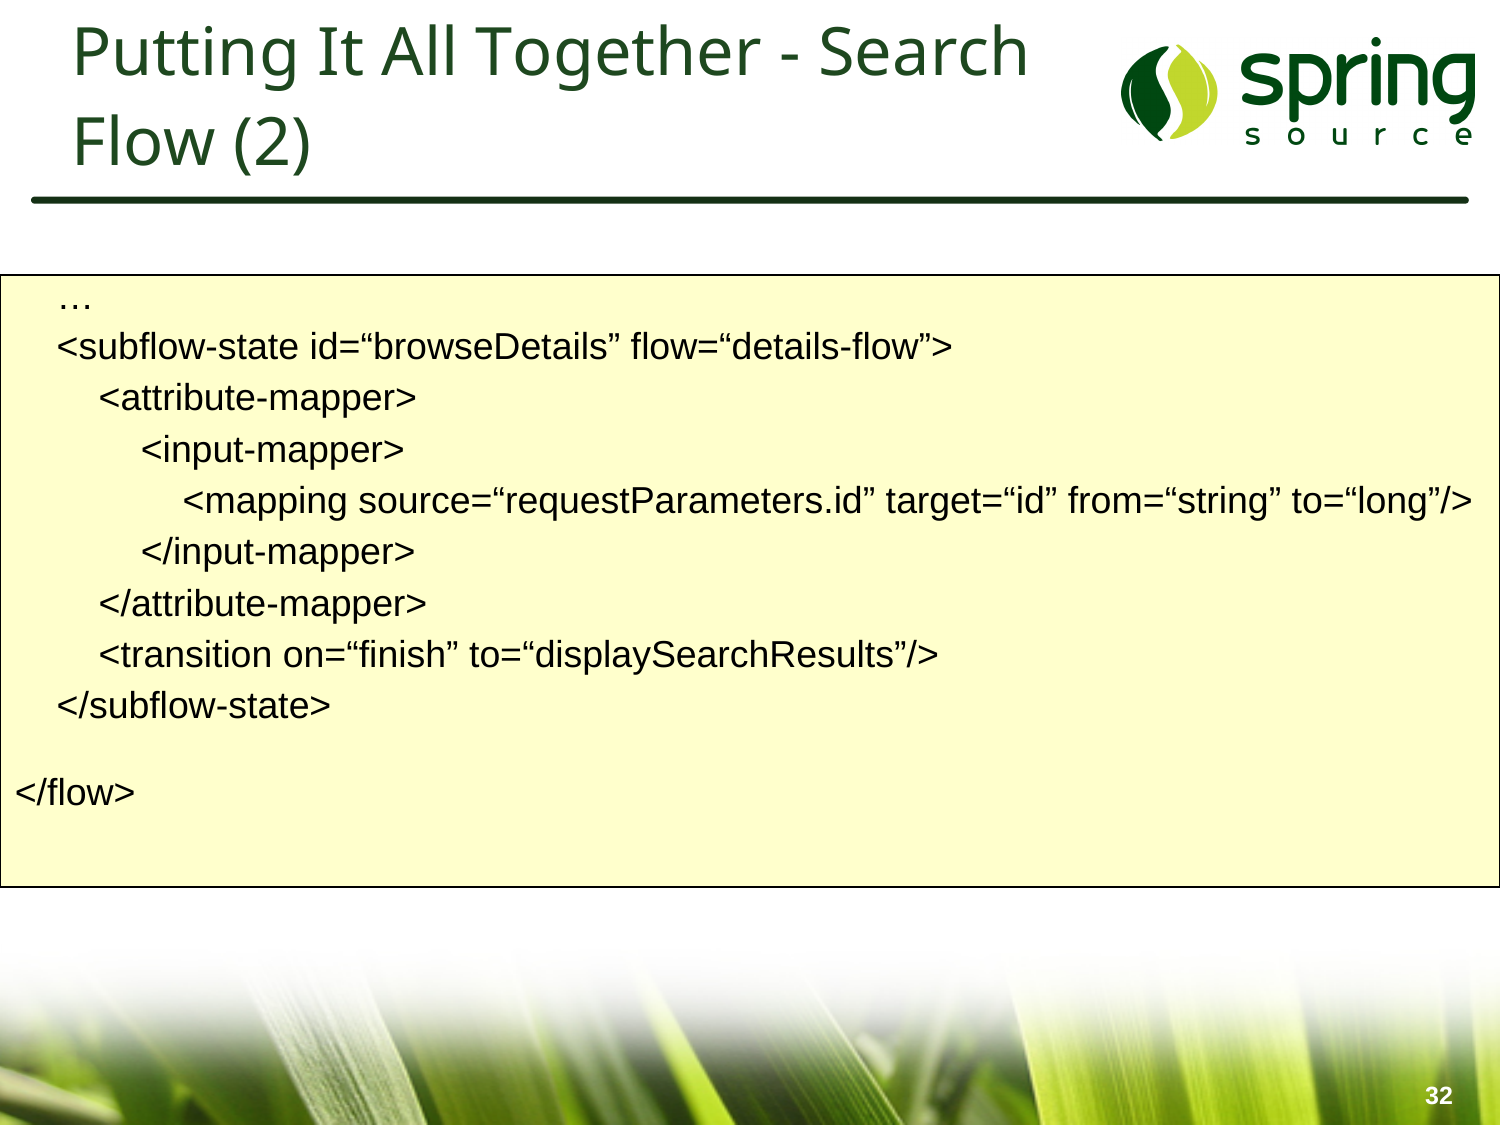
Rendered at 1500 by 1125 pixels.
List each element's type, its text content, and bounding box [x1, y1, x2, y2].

text_box … <subflow-state id=“browseDetails” flow=“details-flow”> <attribute-mapper> <input-mapper> <mapping source=“requestParameters.id” target=“id” from=“string” to=“long”/> </input-mapper> </attribute-mapper> <transition on=“finish” to=“displaySearchResults”/> </subflow-state> </flow> [0, 274, 1500, 888]
picture [1121, 37, 1475, 145]
picture [0, 944, 1500, 1125]
title Putting It All Together - Search Flow (2) [56, 5, 1089, 184]
